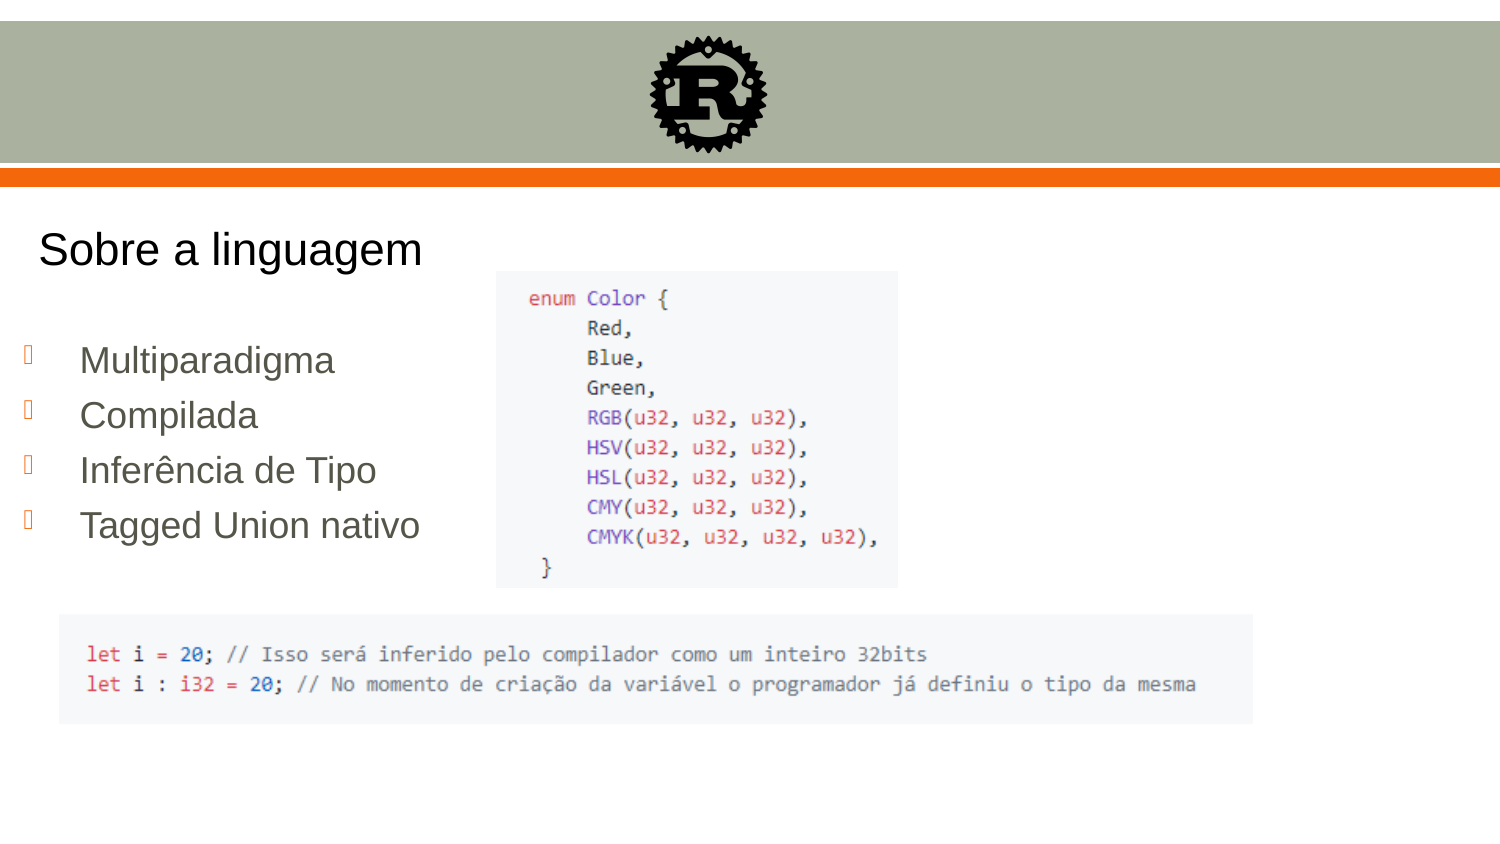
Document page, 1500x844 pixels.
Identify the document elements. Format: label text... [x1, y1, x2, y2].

picture [496, 271, 898, 588]
text_box Multiparadigma Compilada Inferência de Tipo Tagged Union nativo [8, 258, 1359, 603]
text_box Sobre a linguagem [23, 212, 508, 282]
picture [59, 602, 1253, 729]
picture [649, 35, 768, 154]
